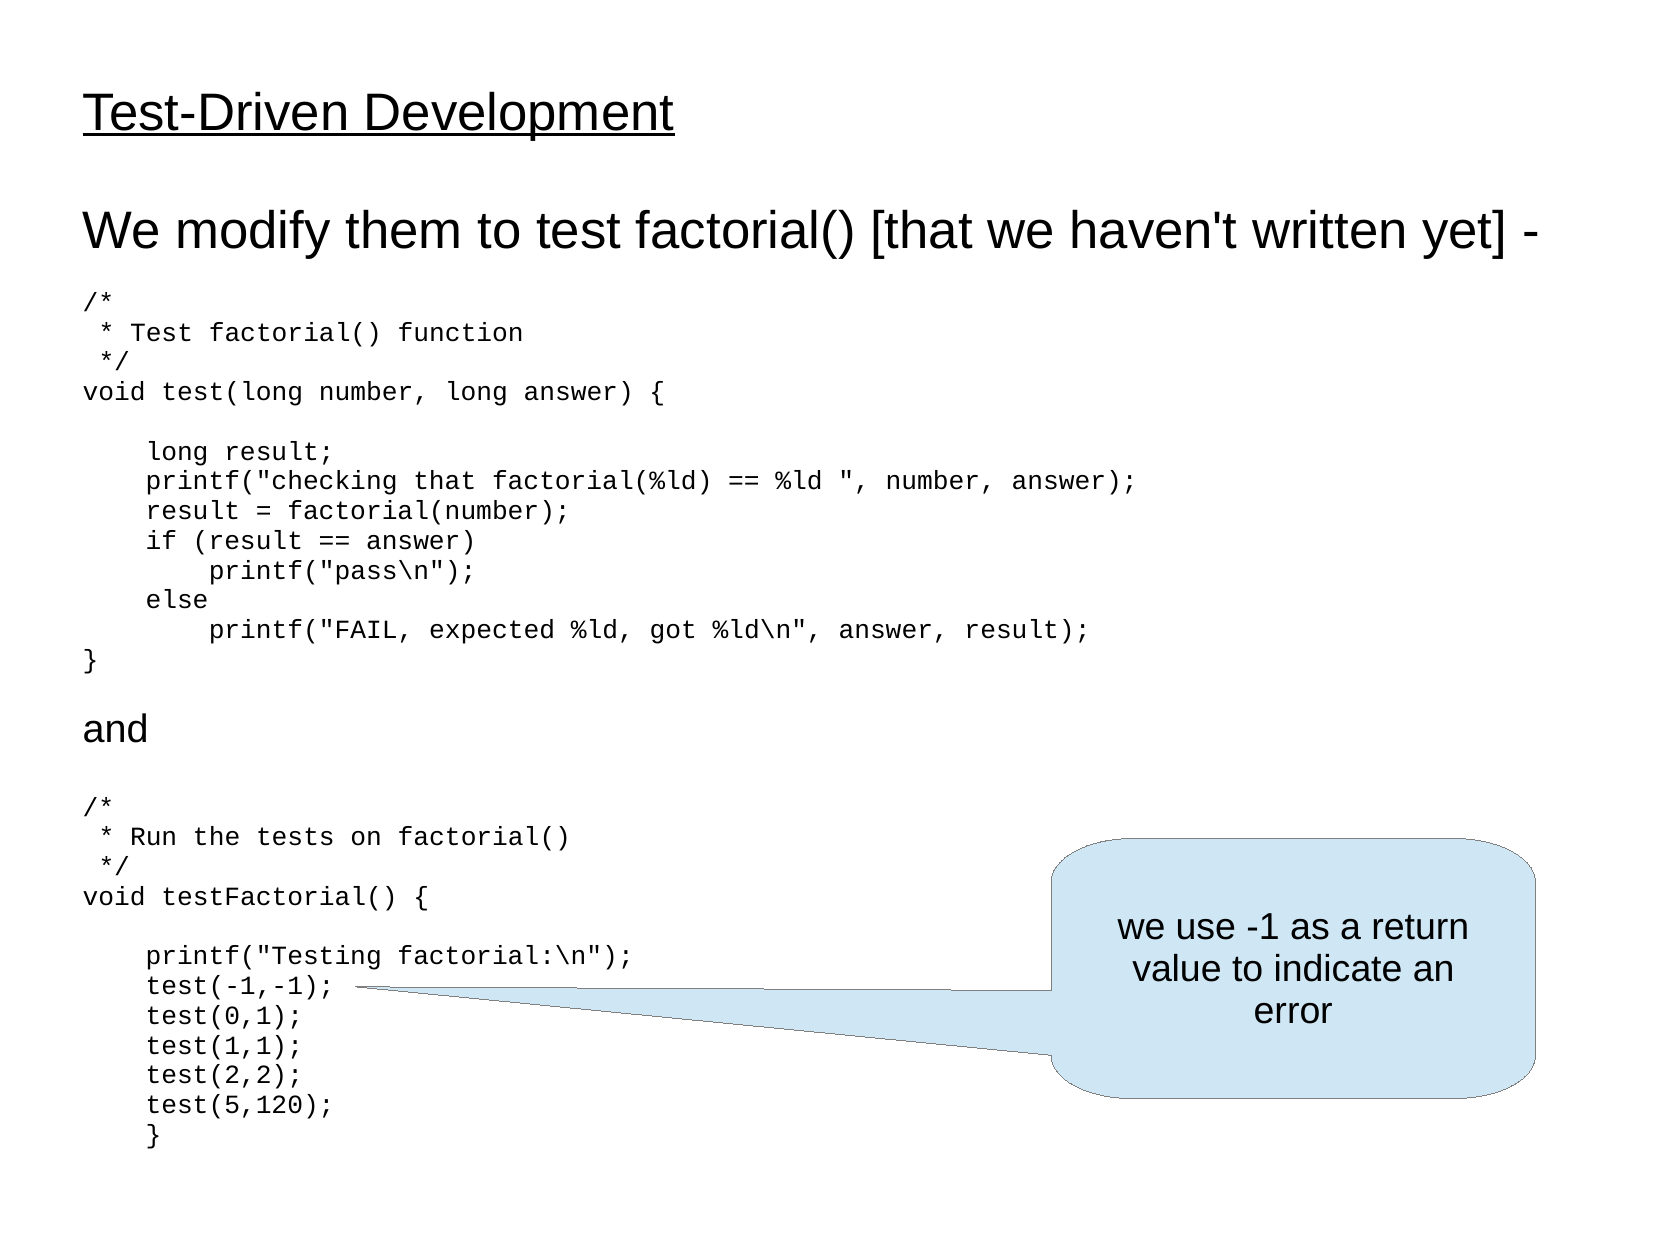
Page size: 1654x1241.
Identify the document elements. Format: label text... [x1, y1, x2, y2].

text_box we use -1 as a return value to indicate an error [355, 838, 1536, 1099]
subtitle Test-Driven Development We modify them to test factorial() [that we haven't written yet] - /* * Test factorial() function */ void test(long number, long answer) { long result; printf("checking that factorial(%ld) == %ld ", number, answer); result = factorial(number); if (result == answer) printf("pass\n"); else printf("FAIL, expected %ld, got %ld\n", answer, result); } and /* * Run the tests on factorial() */ void testFactorial() { printf("Testing factorial:\n"); test(-1,-1); test(0,1); test(1,1); test(2,2); test(5,120); } [82, 82, 1595, 1158]
